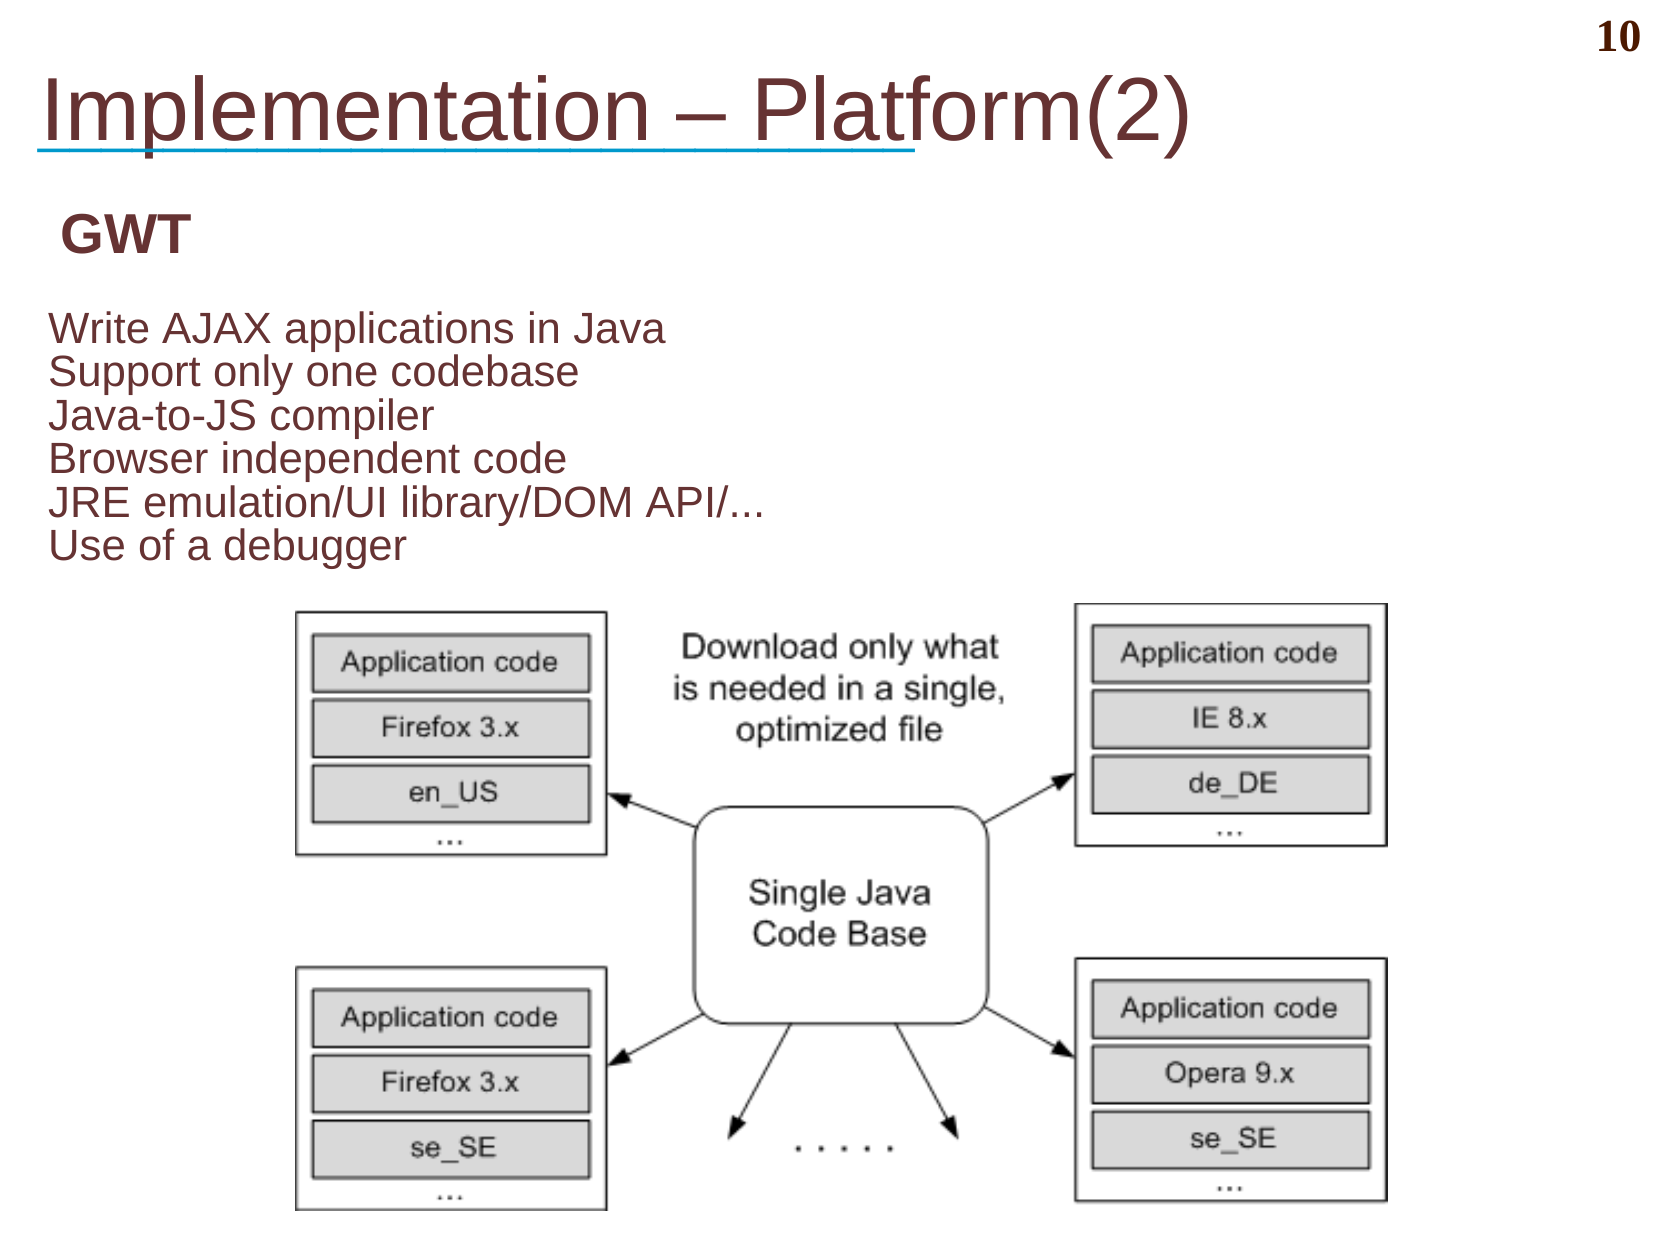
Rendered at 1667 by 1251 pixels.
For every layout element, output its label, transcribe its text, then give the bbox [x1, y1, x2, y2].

list GWT Write AJAX applications in Java Support only one codebase Java-to-JS compiler Browser independent code JRE emulation/UI library/DOM API/... Use of a debugger [29, 206, 1654, 1099]
text_box ____________________________ [38, 95, 940, 154]
title Implementation – Platform(2)‏ [40, 50, 1627, 201]
picture [295, 603, 1388, 1211]
